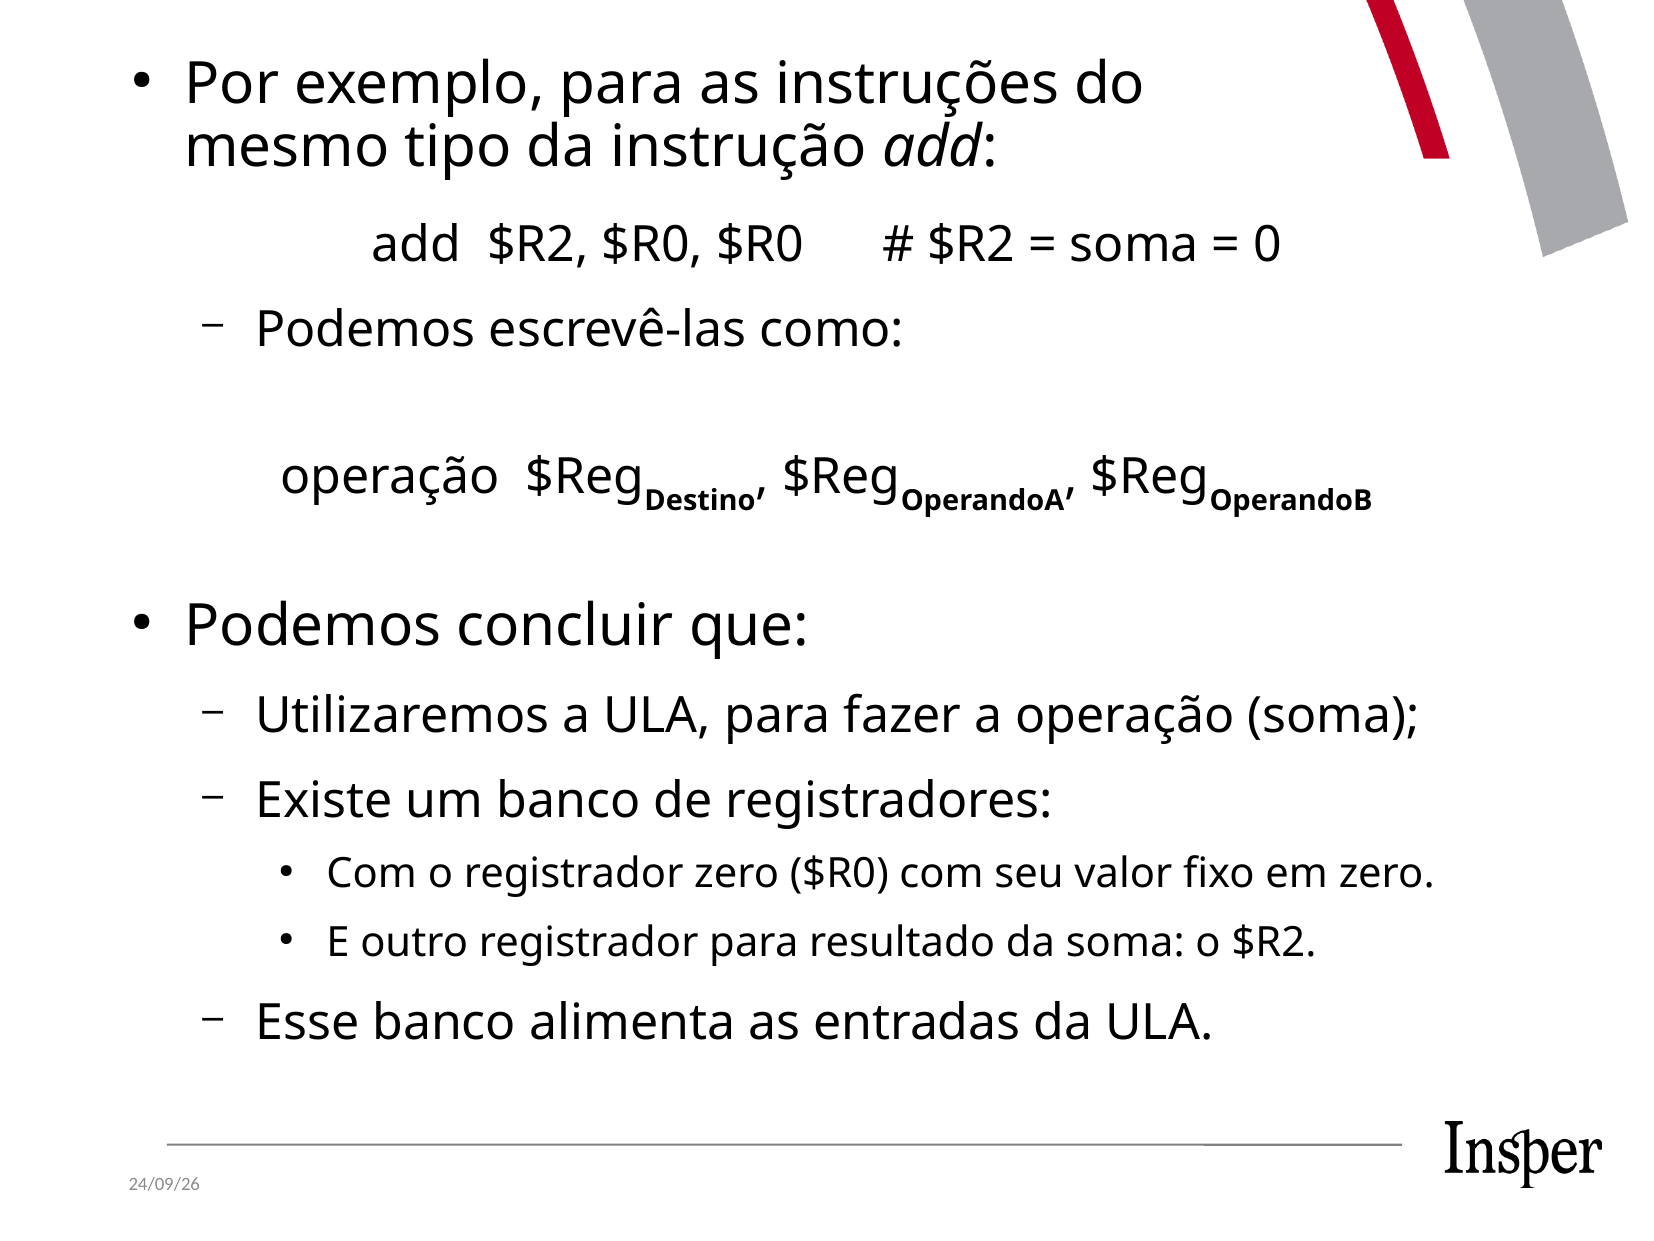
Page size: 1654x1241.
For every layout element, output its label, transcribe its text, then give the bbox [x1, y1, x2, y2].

list Por exemplo, para as instruções do mesmo tipo da instrução add: add $R2, $R0, $R0 # $R2 = soma = 0 Podemos escrevê-las como: operação $RegDestino, $RegOperandoA, $RegOperandoB Podemos concluir que: Utilizaremos a ULA, para fazer a operação (soma); Existe um banco de registradores: Com o registrador zero ($R0) com seu valor fixo em zero. E outro registrador para resultado da soma: o $R2. Esse banco alimenta as entradas da ULA. [113, 53, 1540, 1134]
